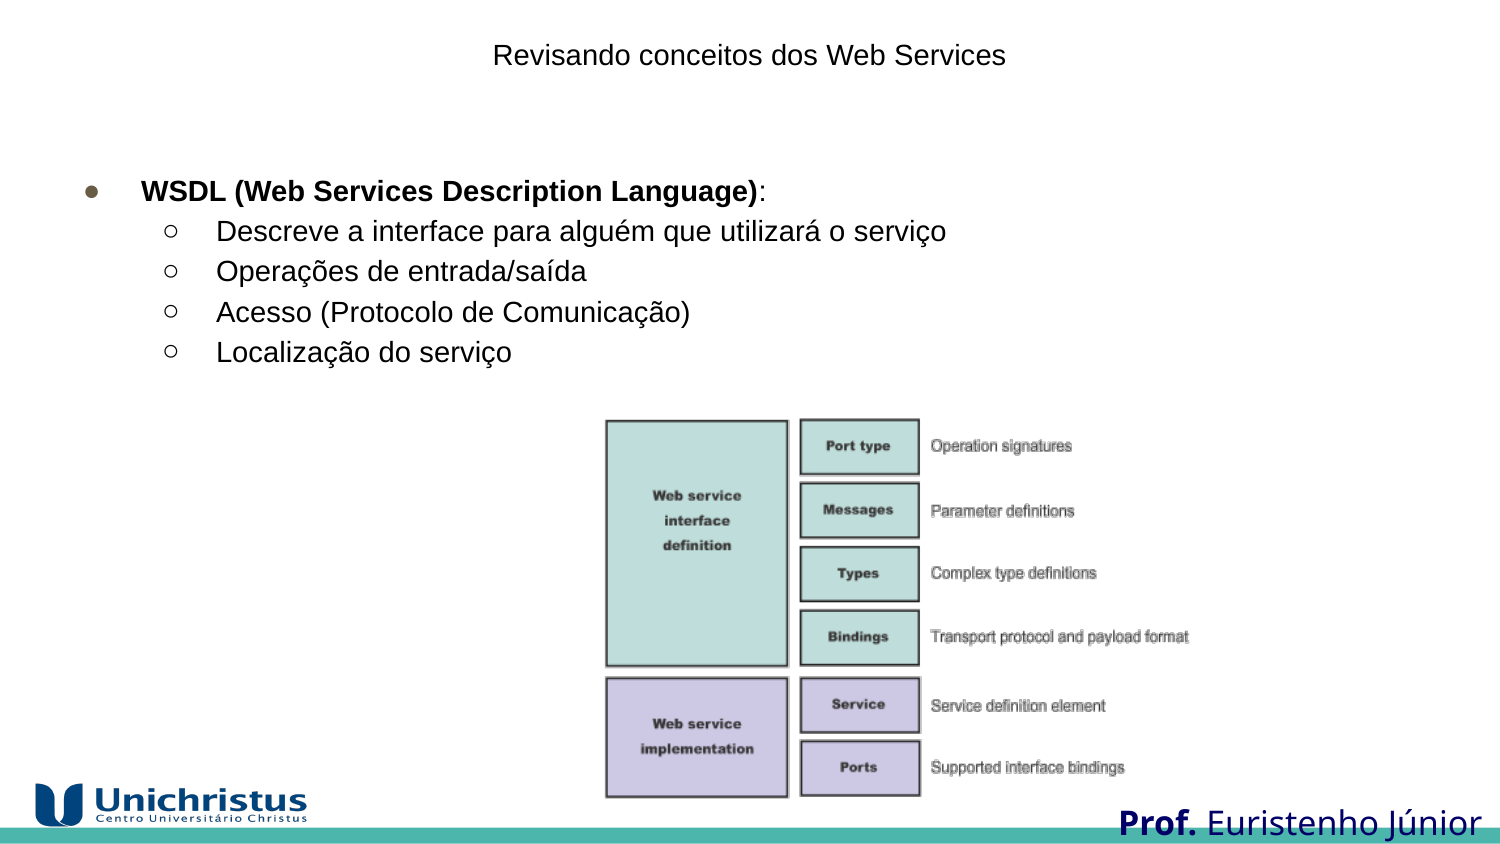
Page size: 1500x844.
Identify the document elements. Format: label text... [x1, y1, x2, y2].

picture [31, 781, 311, 828]
picture [600, 390, 1227, 823]
list WSDL (Web Services Description Language): Descreve a interface para alguém que utilizará o serviço Operações de entrada/saída Acesso (Protocolo de Comunicação) Localização do serviço [51, 152, 1449, 750]
title Revisando conceitos dos Web Services [51, 20, 1449, 137]
text_box Prof. Euristenho Júnior [1103, 791, 1500, 844]
